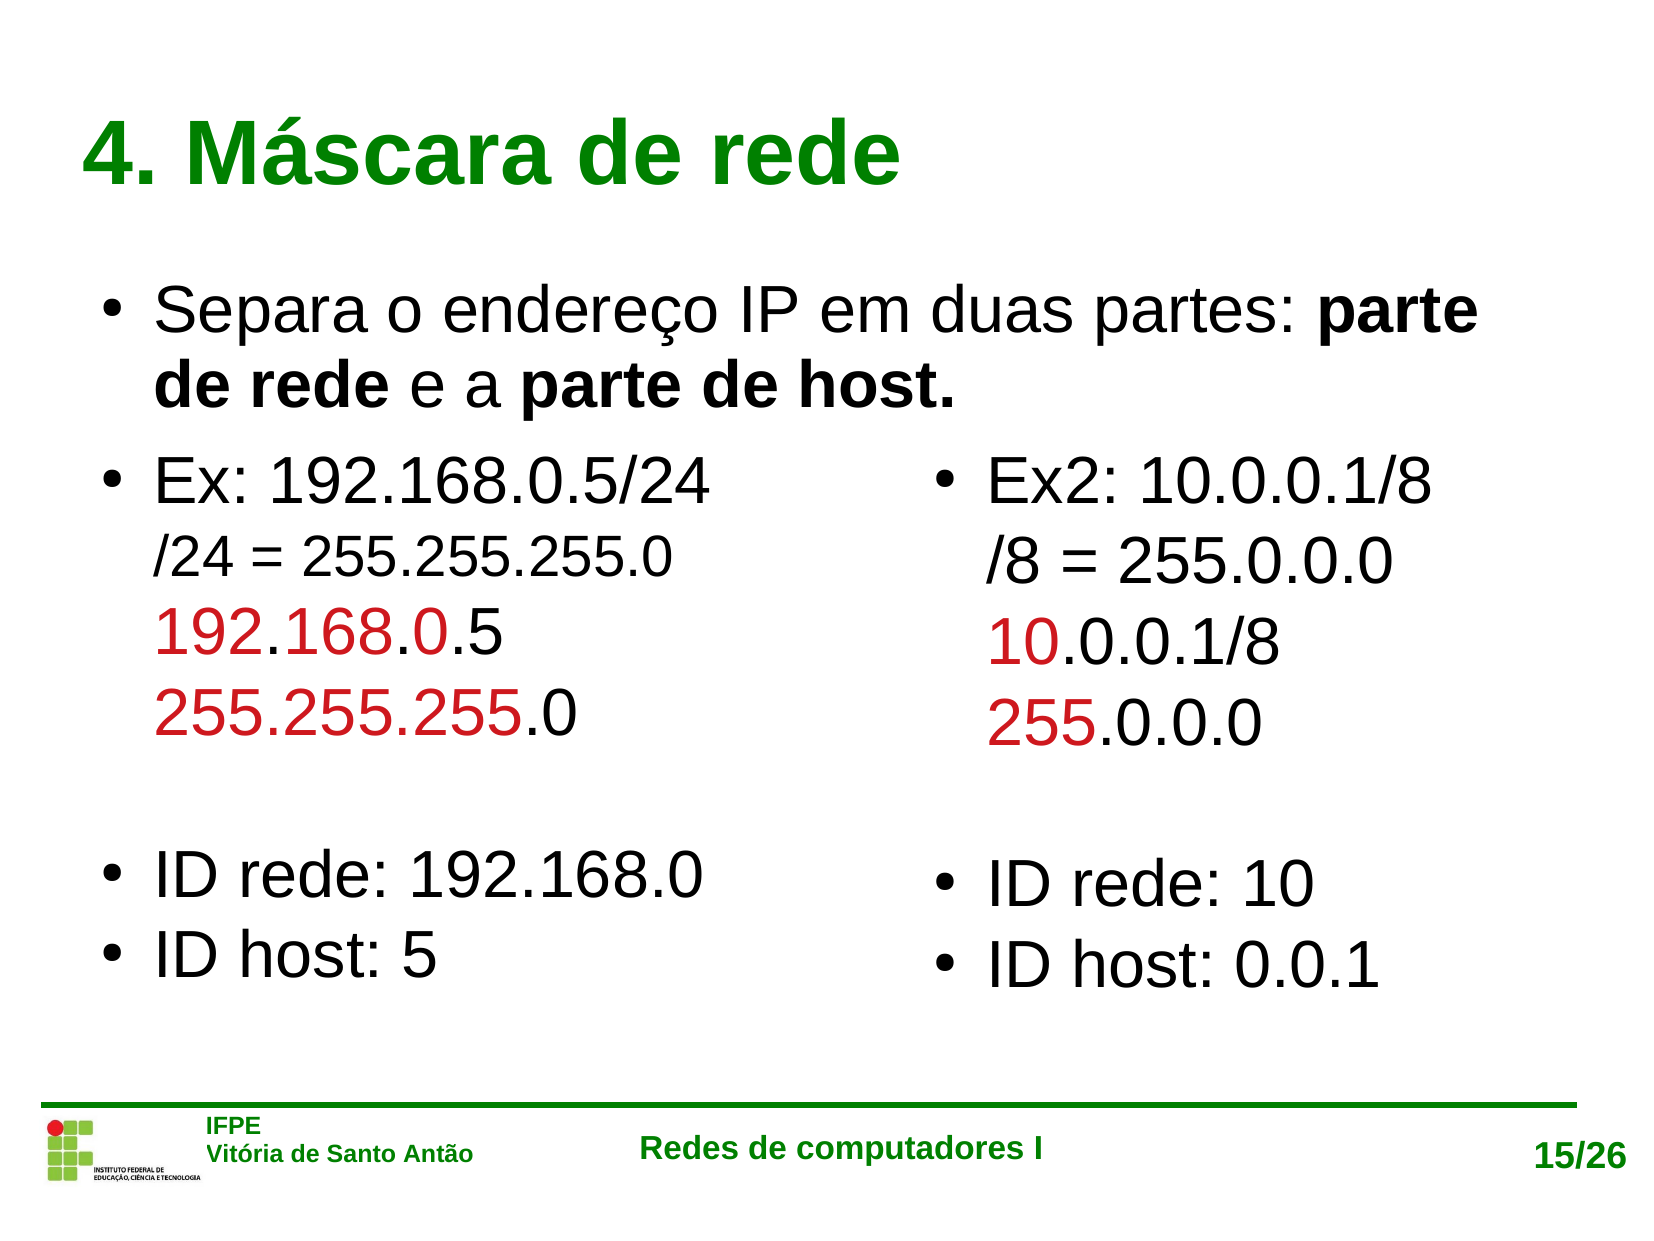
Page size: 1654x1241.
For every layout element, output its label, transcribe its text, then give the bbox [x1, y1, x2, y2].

list Ex2: 10.0.0.1/8 /8 = 255.0.0.0 10.0.0.1/8 255.0.0.0 ID rede: 10 ID host: 0.0.1 [915, 442, 1654, 1091]
picture [39, 1111, 207, 1191]
title 4. Máscara de rede [82, 49, 1571, 257]
list Separa o endereço IP em duas partes: parte de rede e a parte de host. [82, 272, 1571, 503]
list Ex: 192.168.0.5/24 /24 = 255.255.255.0 192.168.0.5 255.255.255.0 ID rede: 192.168.0 ID host: 5 [82, 442, 739, 1091]
